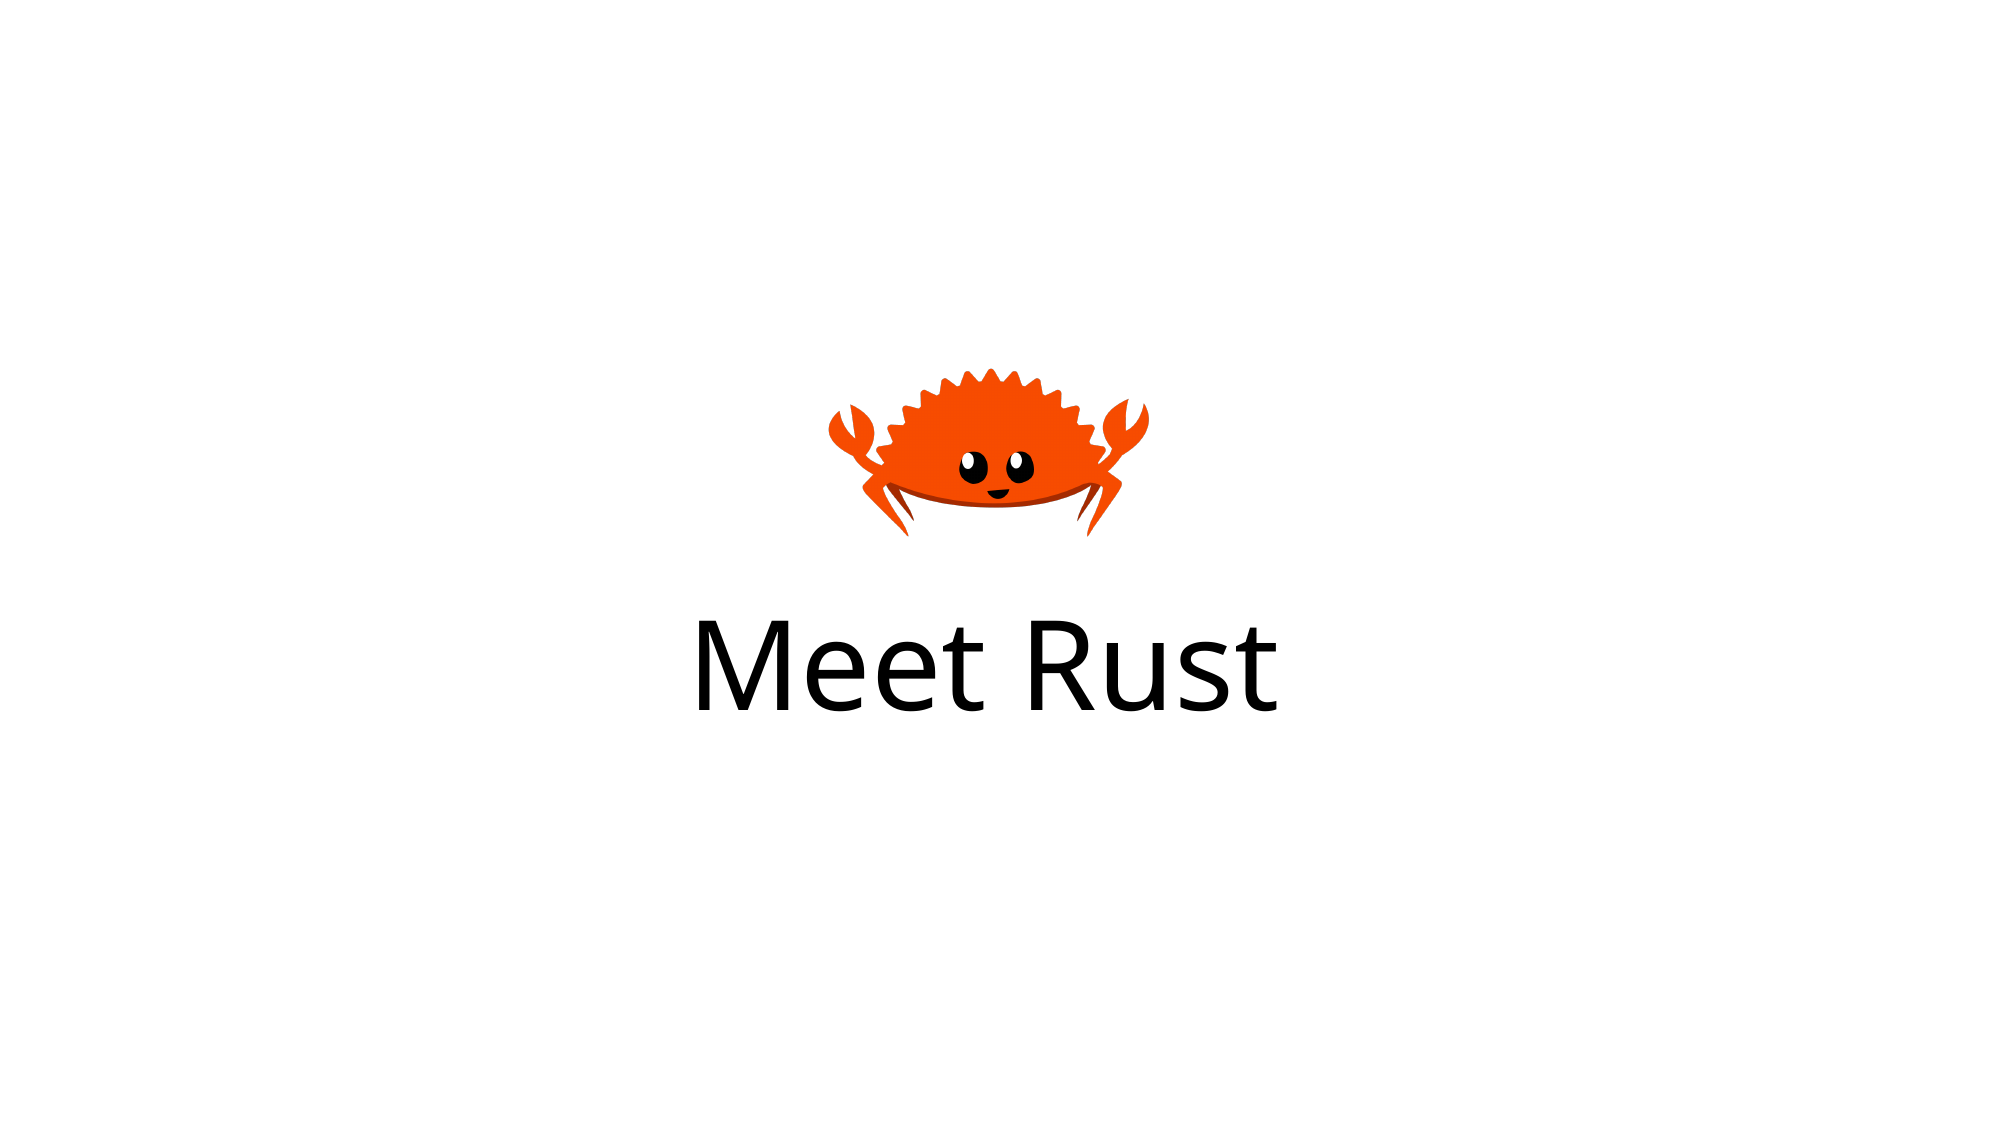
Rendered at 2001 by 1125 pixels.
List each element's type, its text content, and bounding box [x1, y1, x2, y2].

title Meet Rust [249, 353, 1750, 746]
picture [825, 344, 1153, 563]
